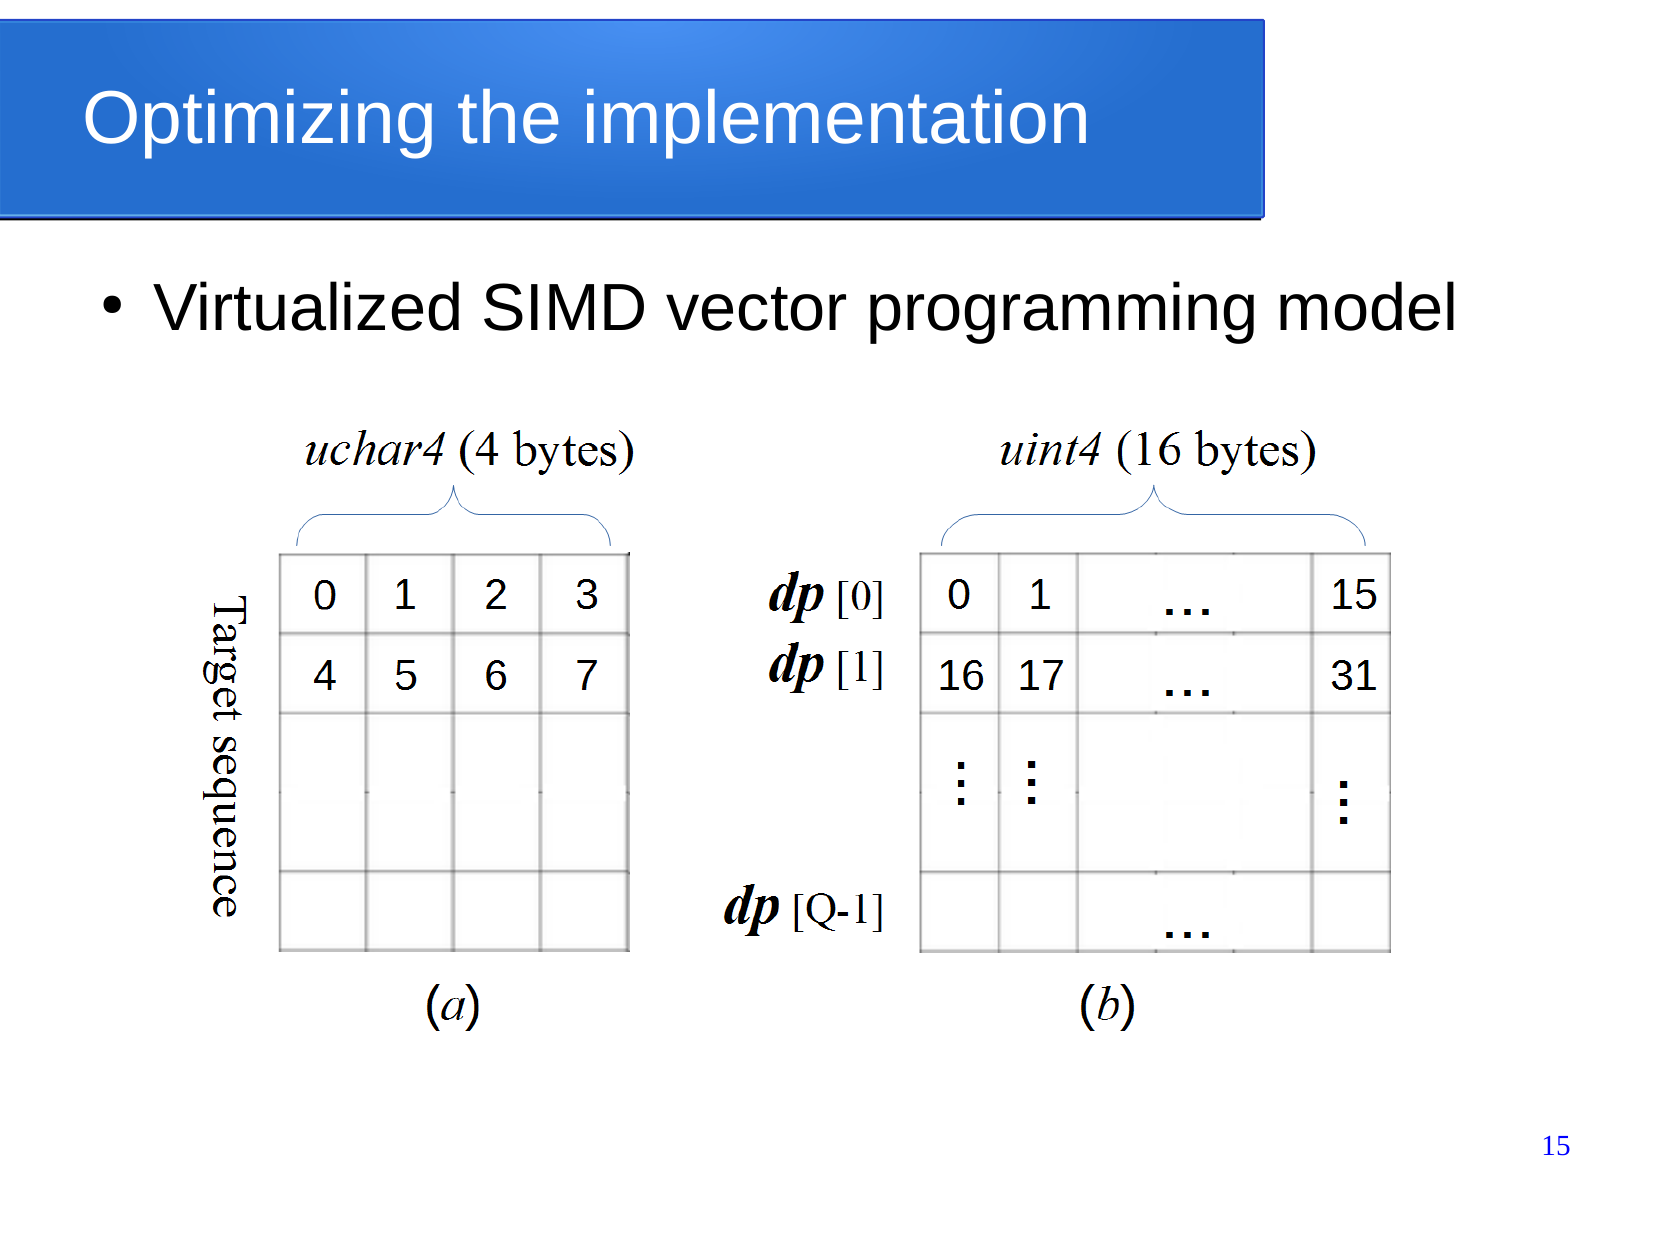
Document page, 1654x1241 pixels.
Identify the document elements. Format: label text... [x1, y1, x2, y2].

list Virtualized SIMD vector programming model [82, 269, 1538, 1201]
picture [198, 426, 1399, 1039]
title Optimizing the implementation [82, 25, 1250, 211]
